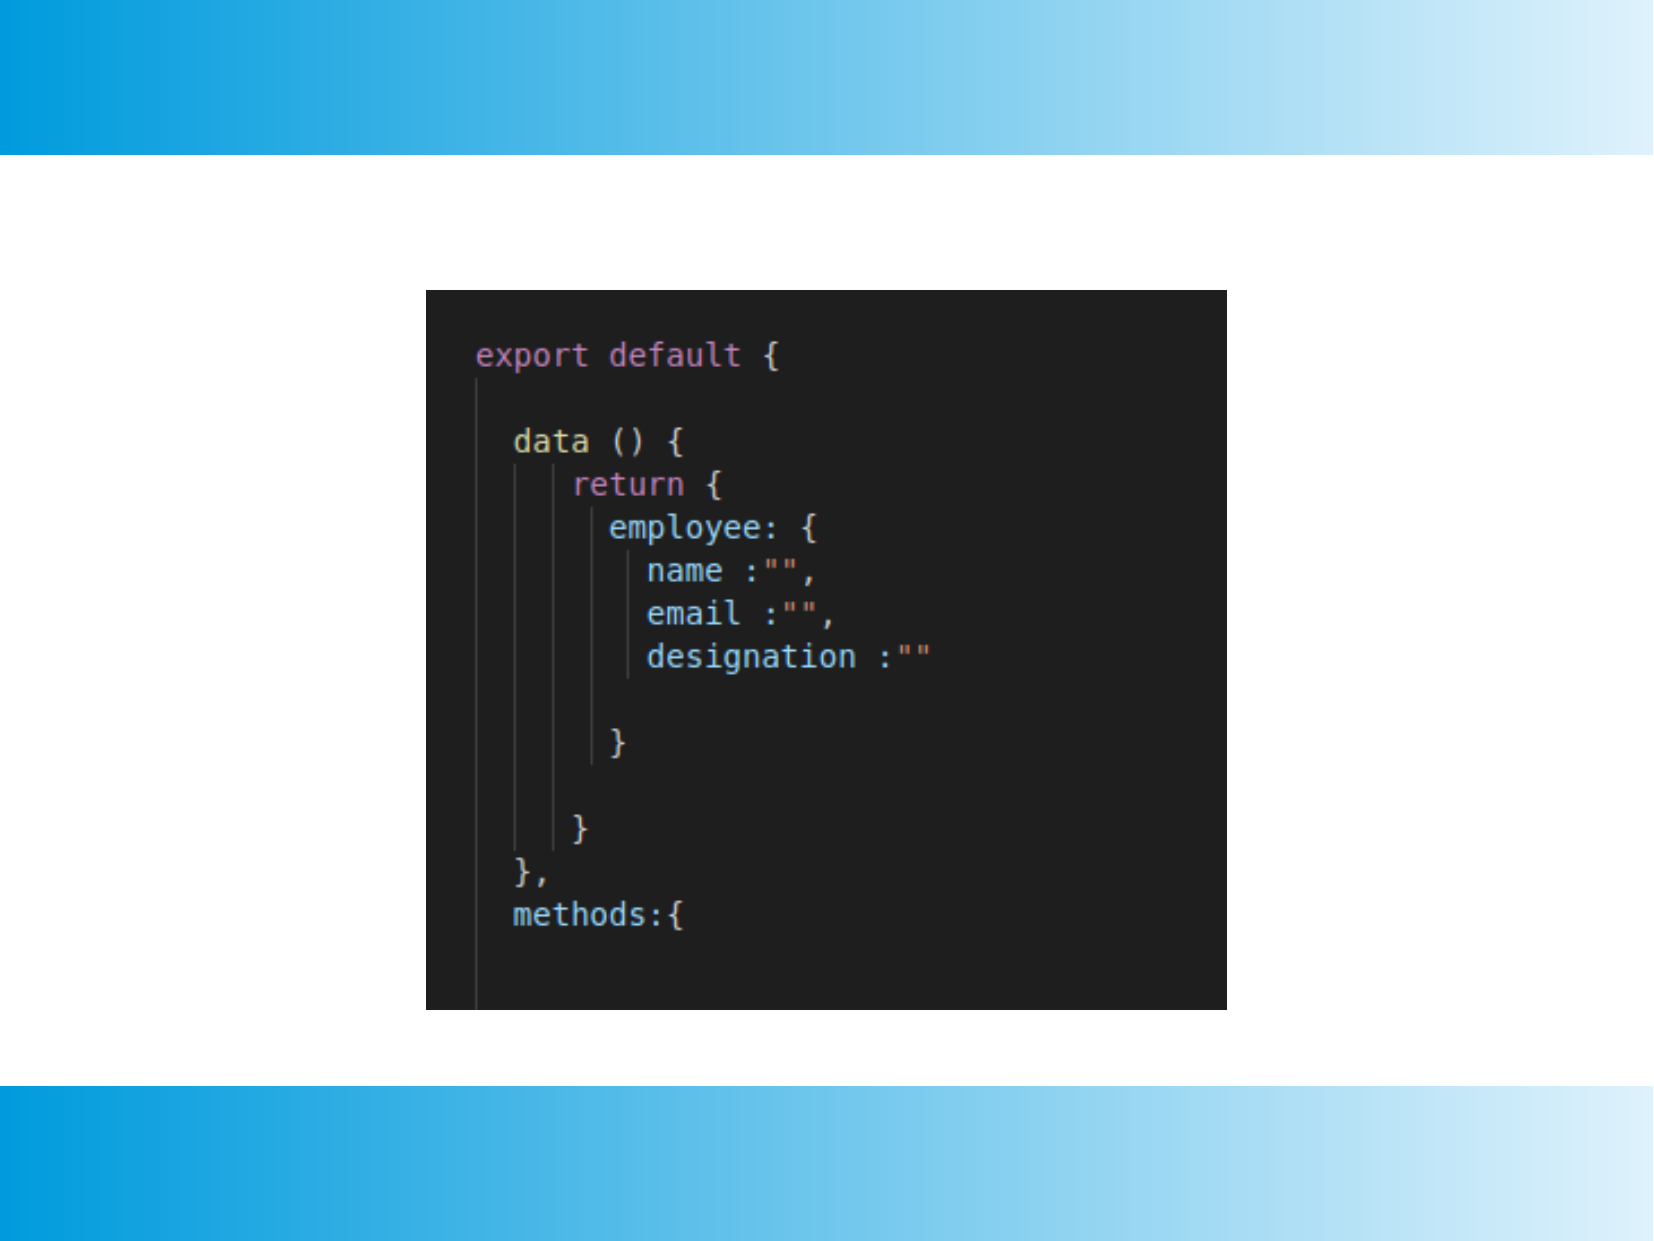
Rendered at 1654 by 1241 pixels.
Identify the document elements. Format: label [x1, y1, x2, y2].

picture [426, 290, 1227, 1010]
